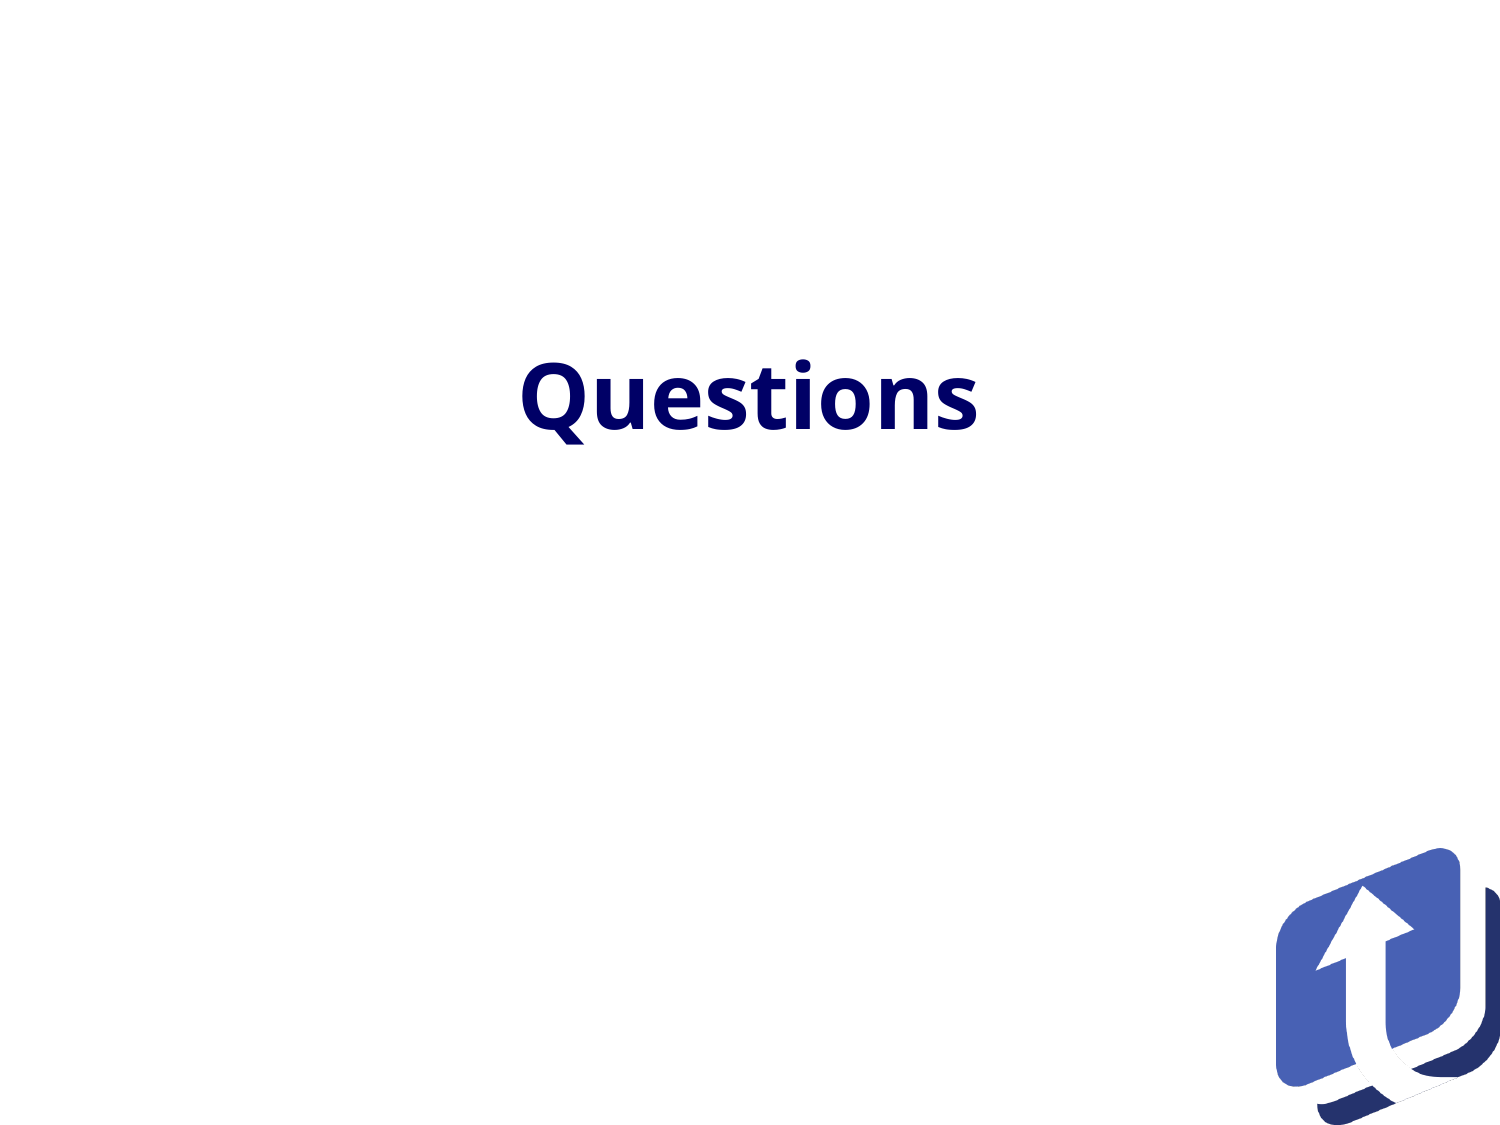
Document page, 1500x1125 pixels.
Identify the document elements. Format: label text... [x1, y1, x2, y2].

picture [1276, 848, 1500, 1125]
title Questions [74, 320, 1423, 464]
